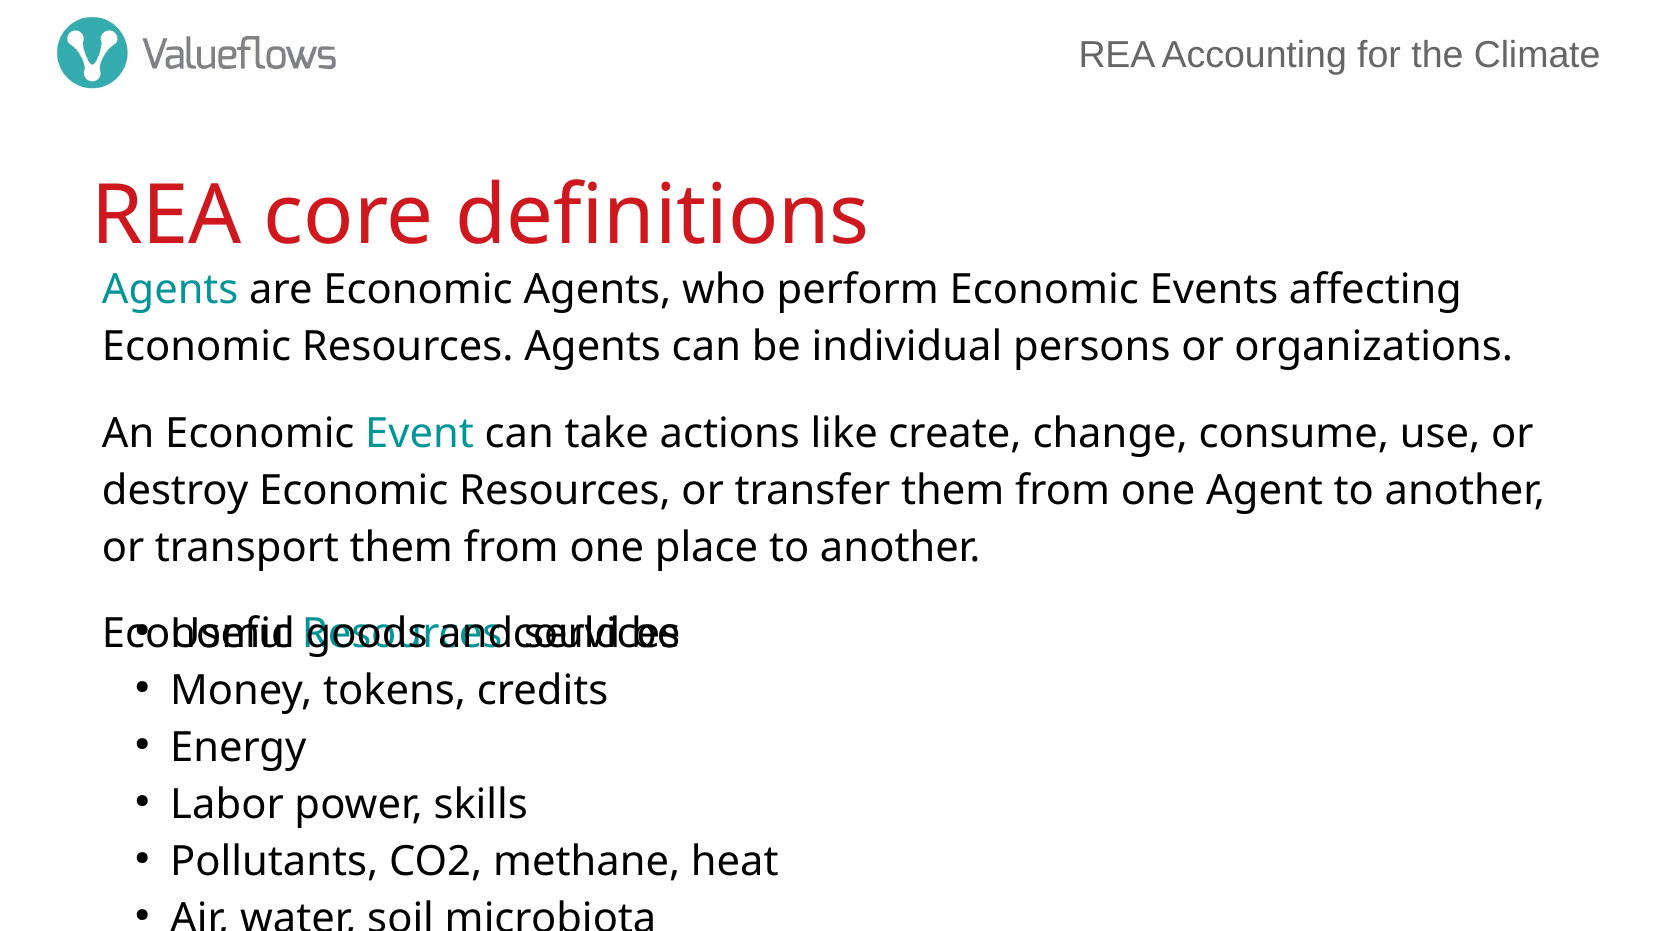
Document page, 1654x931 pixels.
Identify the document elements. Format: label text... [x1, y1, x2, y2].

picture [47, 6, 346, 97]
text_box REA core definitions [76, 147, 1007, 246]
text_box REA Accounting for the Climate [1063, 26, 1630, 84]
list Agents are Economic Agents, who perform Economic Events affecting Economic Resources. Agents can be individual persons or organizations. An Economic Event can take actions like create, change, consume, use, or destroy Economic Resources, or transfer them from one Agent to another, or transport them from one place to another. Economic Resources could be [101, 259, 1591, 931]
text_box Useful goods and services Money, tokens, credits Energy Labor power, skills Pollutants, CO2, methane, heat Air, water, soil microbiota [120, 493, 976, 931]
